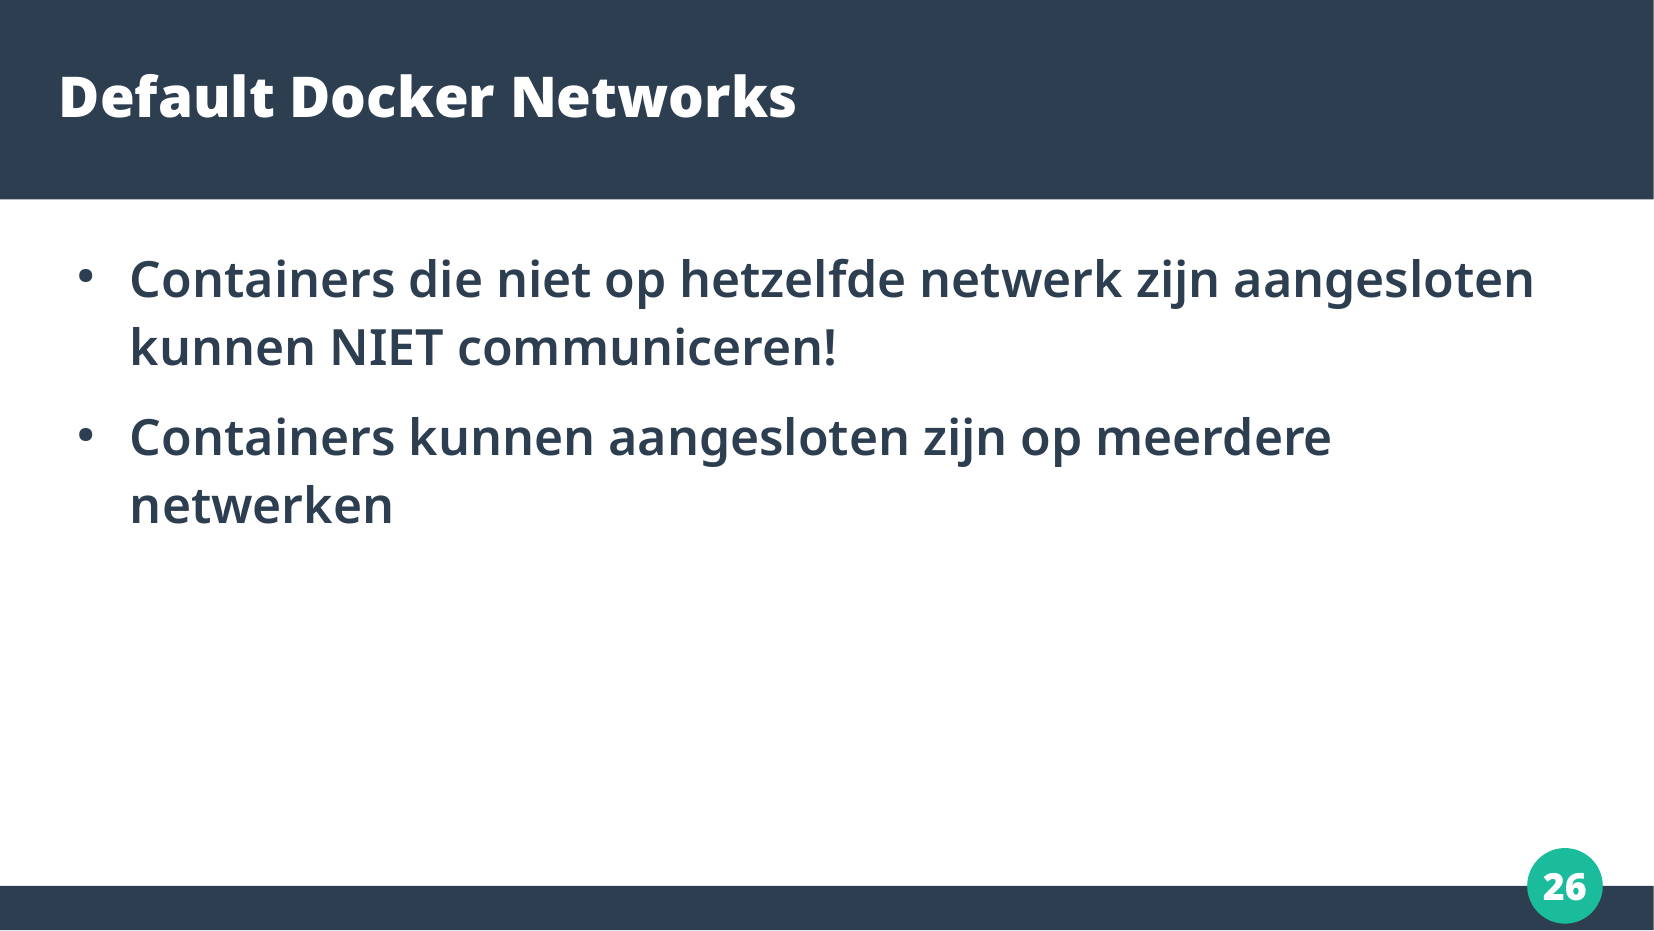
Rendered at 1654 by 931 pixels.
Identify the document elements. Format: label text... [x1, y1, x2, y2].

title Default Docker Networks [59, 37, 1595, 156]
list Containers die niet op hetzelfde netwerk zijn aangesloten kunnen NIET communiceren! Containers kunnen aangesloten zijn op meerdere netwerken [59, 243, 1595, 864]
